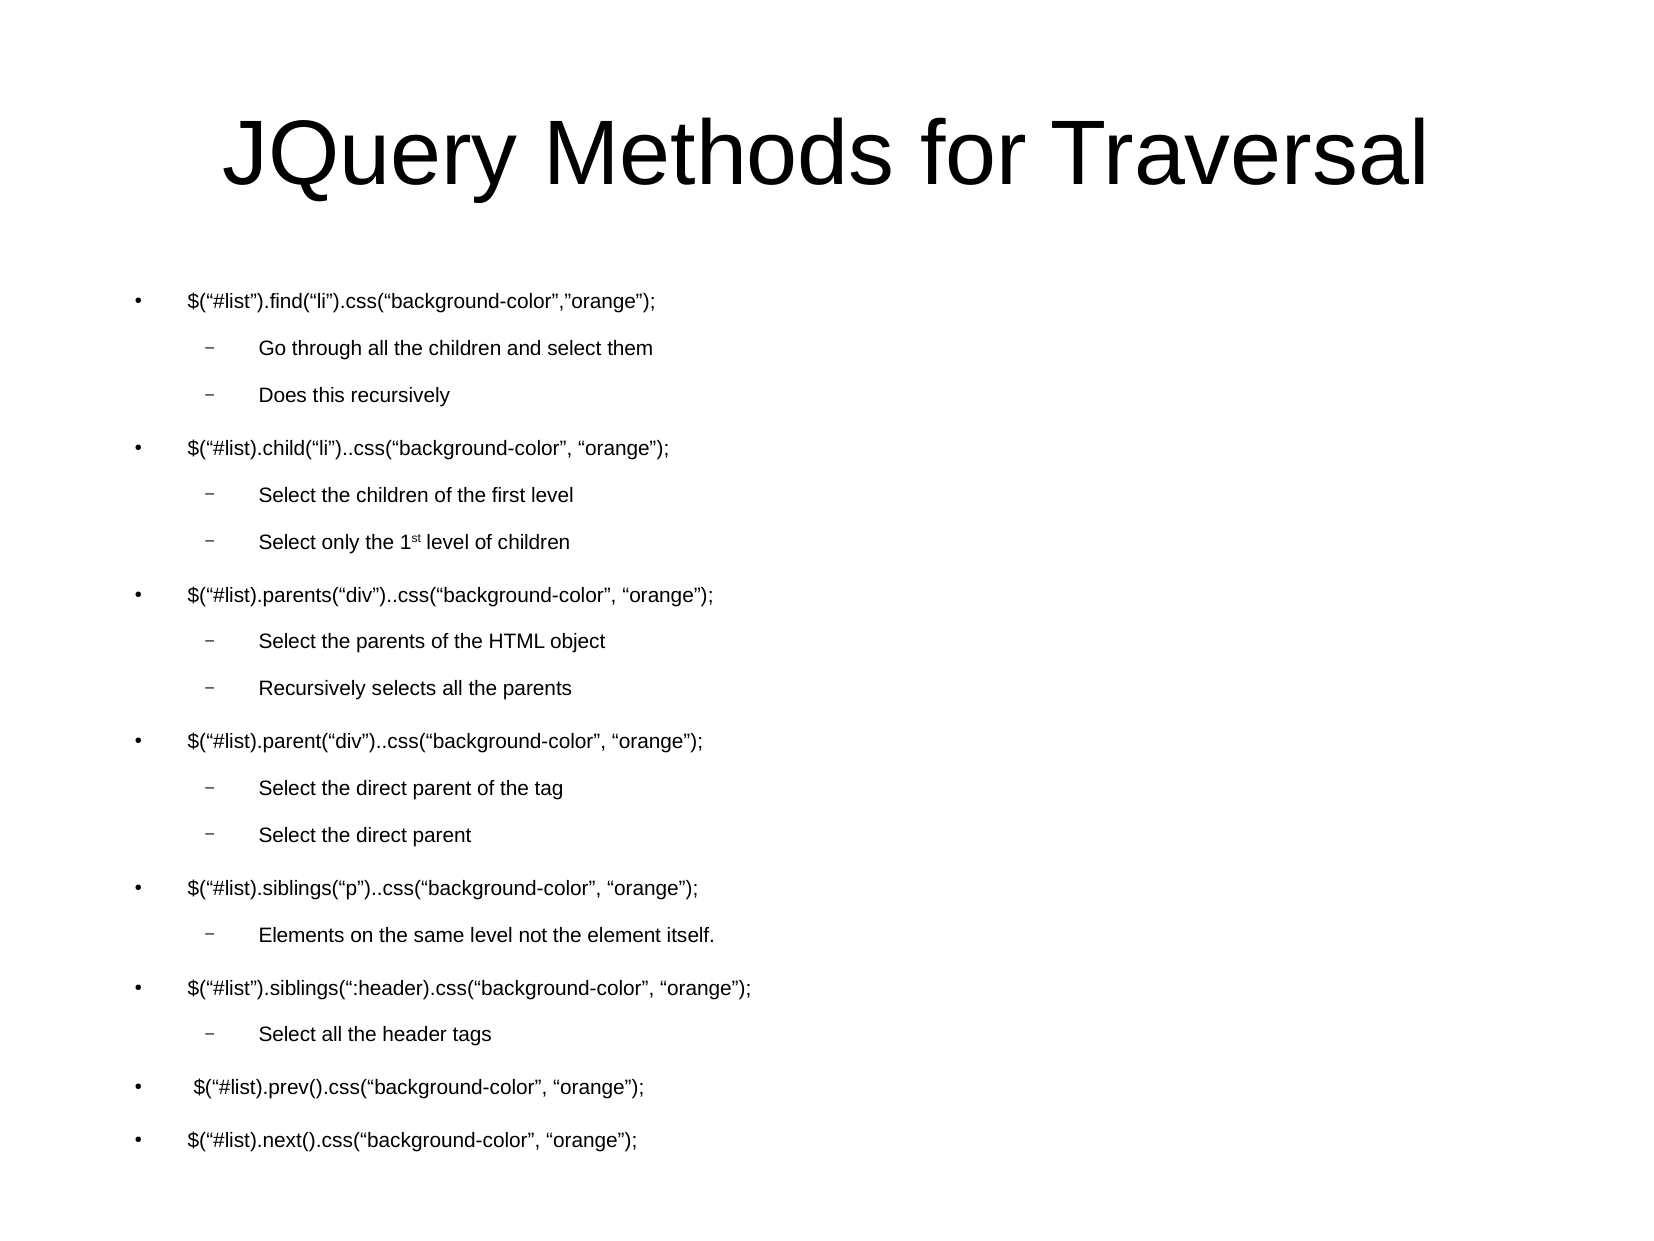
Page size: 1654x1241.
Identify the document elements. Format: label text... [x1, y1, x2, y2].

list $(“#list”).find(“li”).css(“background-color”,”orange”); Go through all the children and select them Does this recursively $(“#list).child(“li”)..css(“background-color”, “orange”); Select the children of the first level Select only the 1st level of children $(“#list).parents(“div”)..css(“background-color”, “orange”); Select the parents of the HTML object Recursively selects all the parents $(“#list).parent(“div”)..css(“background-color”, “orange”); Select the direct parent of the tag Select the direct parent $(“#list).siblings(“p”)..css(“background-color”, “orange”); Elements on the same level not the element itself. $(“#list”).siblings(“:header).css(“background-color”, “orange”); Select all the header tags $(“#list).prev().css(“background-color”, “orange”); $(“#list).next().css(“background-color”, “orange”); [116, 290, 1606, 1216]
title JQuery Methods for Traversal [82, 49, 1571, 257]
